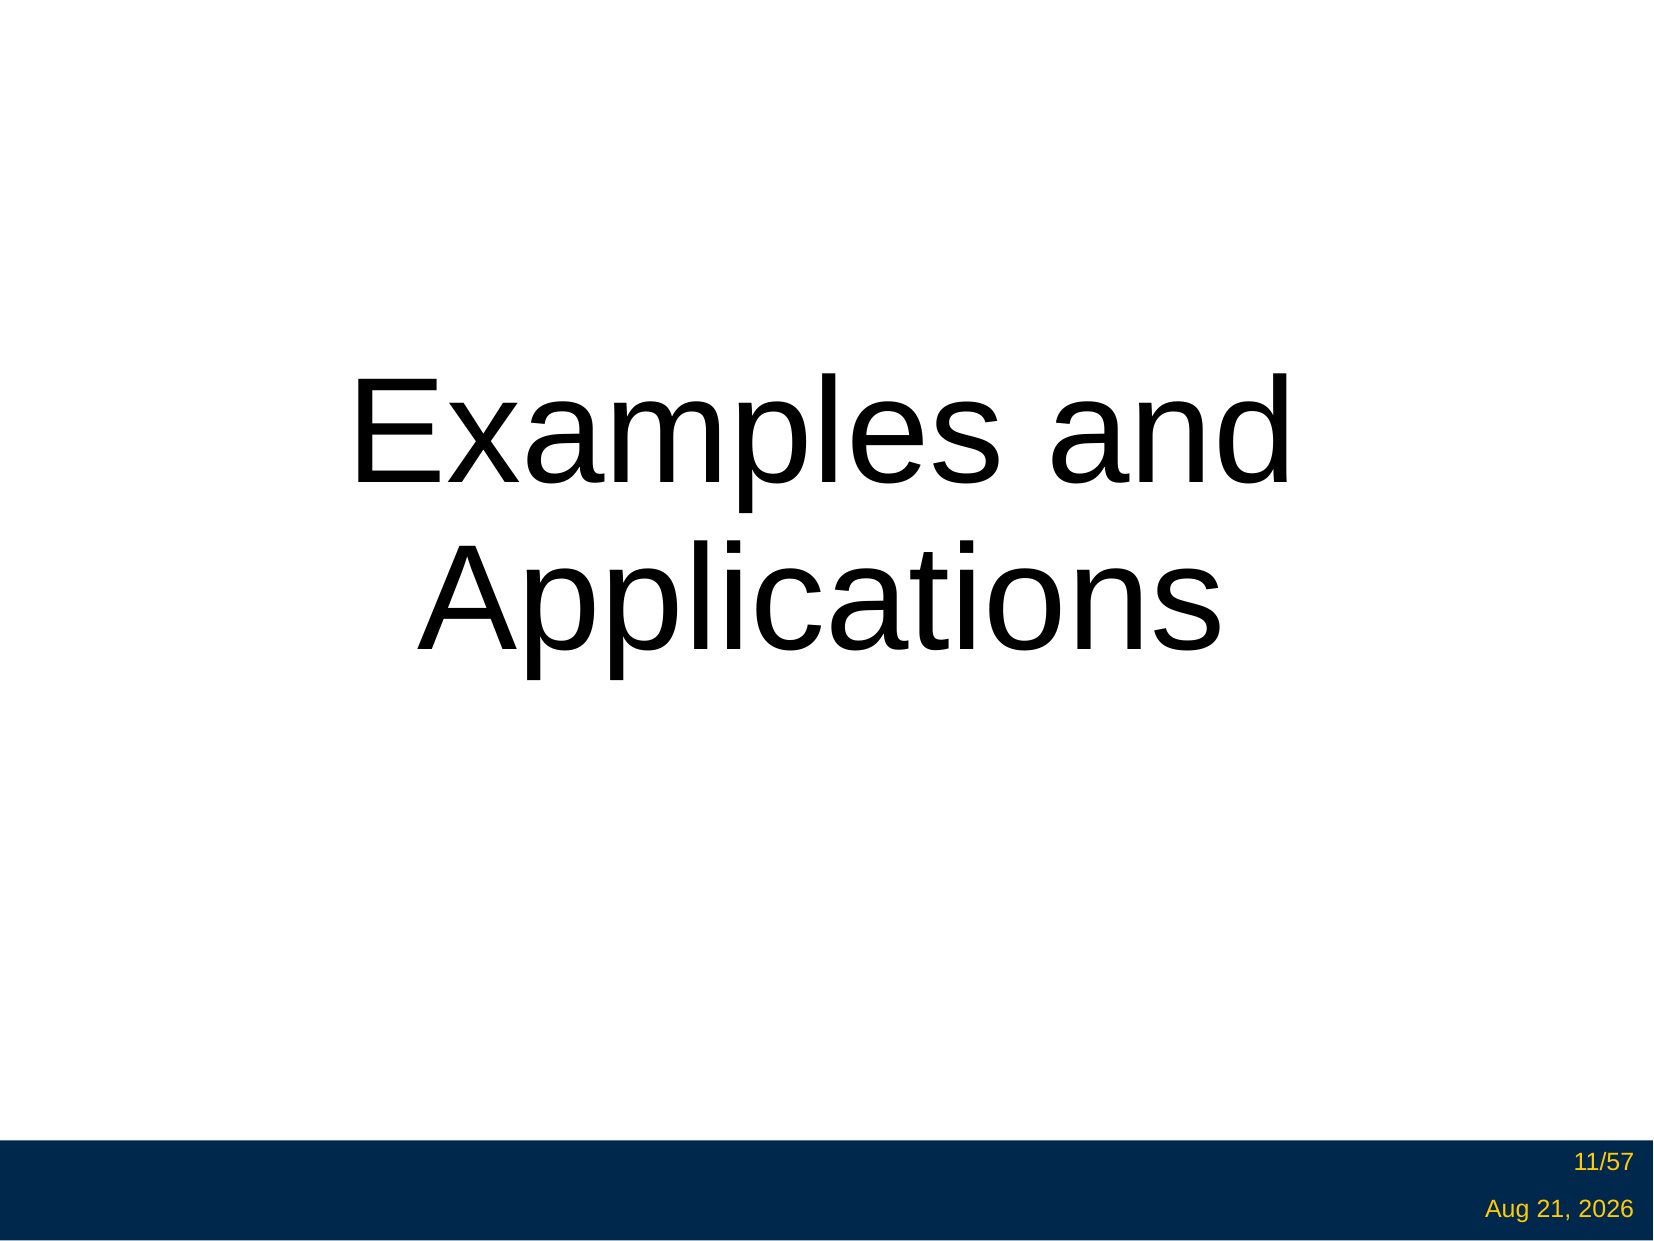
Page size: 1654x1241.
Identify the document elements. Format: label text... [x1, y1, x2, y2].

text_box Examples and Applications [331, 338, 1313, 784]
